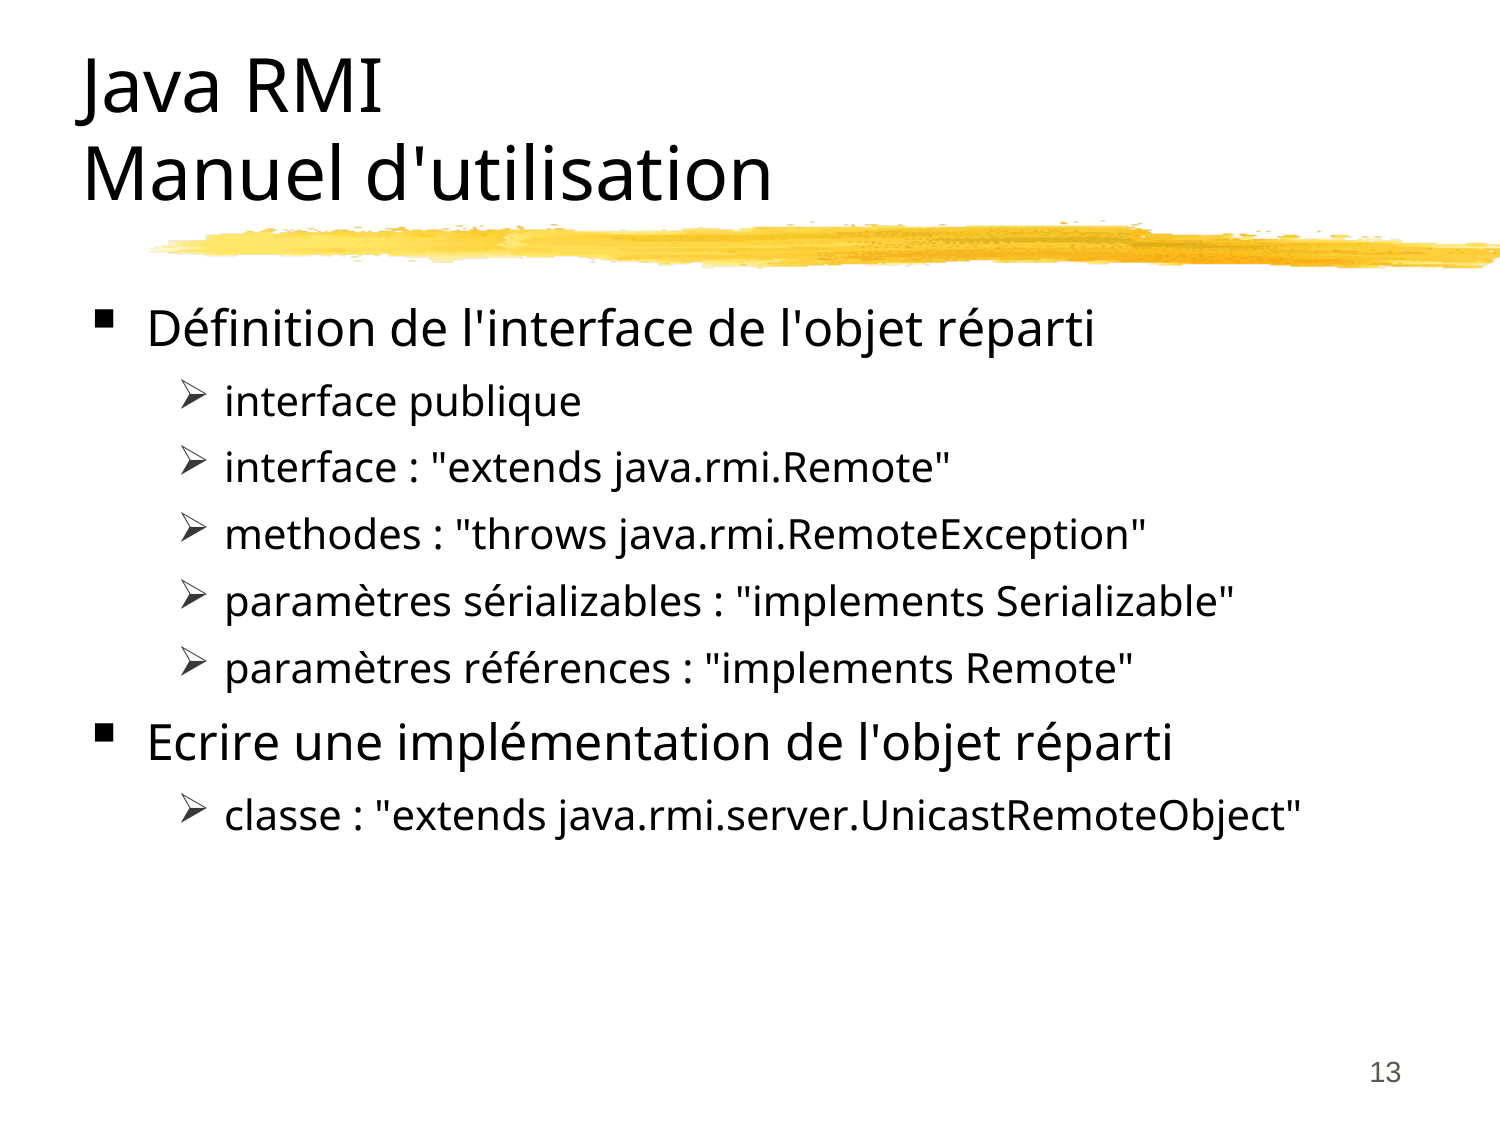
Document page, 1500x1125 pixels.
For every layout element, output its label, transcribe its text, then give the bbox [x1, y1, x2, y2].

picture [150, 215, 1500, 279]
title Java RMI Manuel d'utilisation [66, 13, 1342, 225]
list Définition de l'interface de l'objet réparti interface publique interface : "extends java.rmi.Remote" methodes : "throws java.rmi.RemoteException" paramètres sérializables : "implements Serializable" paramètres références : "implements Remote" Ecrire une implémentation de l'objet réparti classe : "extends java.rmi.server.UnicastRemoteObject" [75, 285, 1417, 971]
